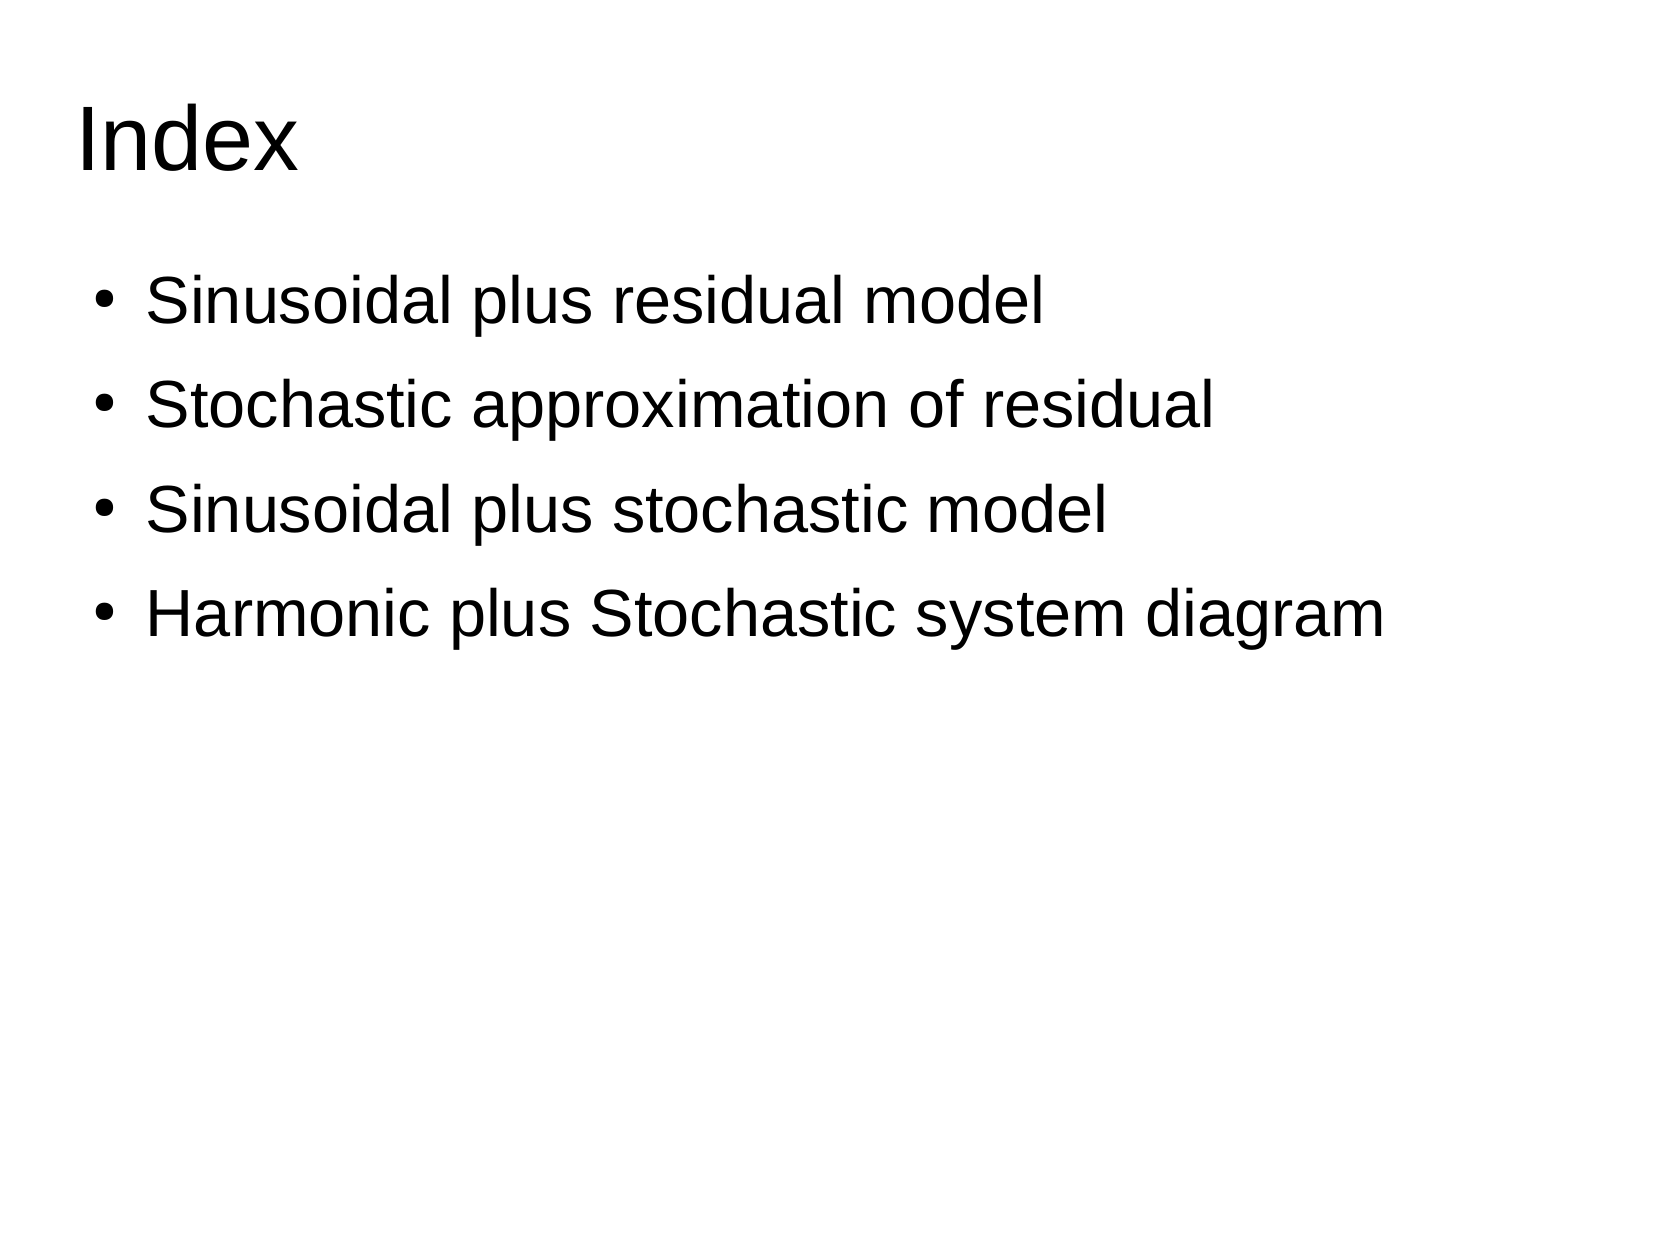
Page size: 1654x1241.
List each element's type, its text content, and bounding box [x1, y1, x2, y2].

list Sinusoidal plus residual model Stochastic approximation of residual Sinusoidal plus stochastic model Harmonic plus Stochastic system diagram [75, 263, 1425, 916]
title Index [75, 44, 1425, 233]
